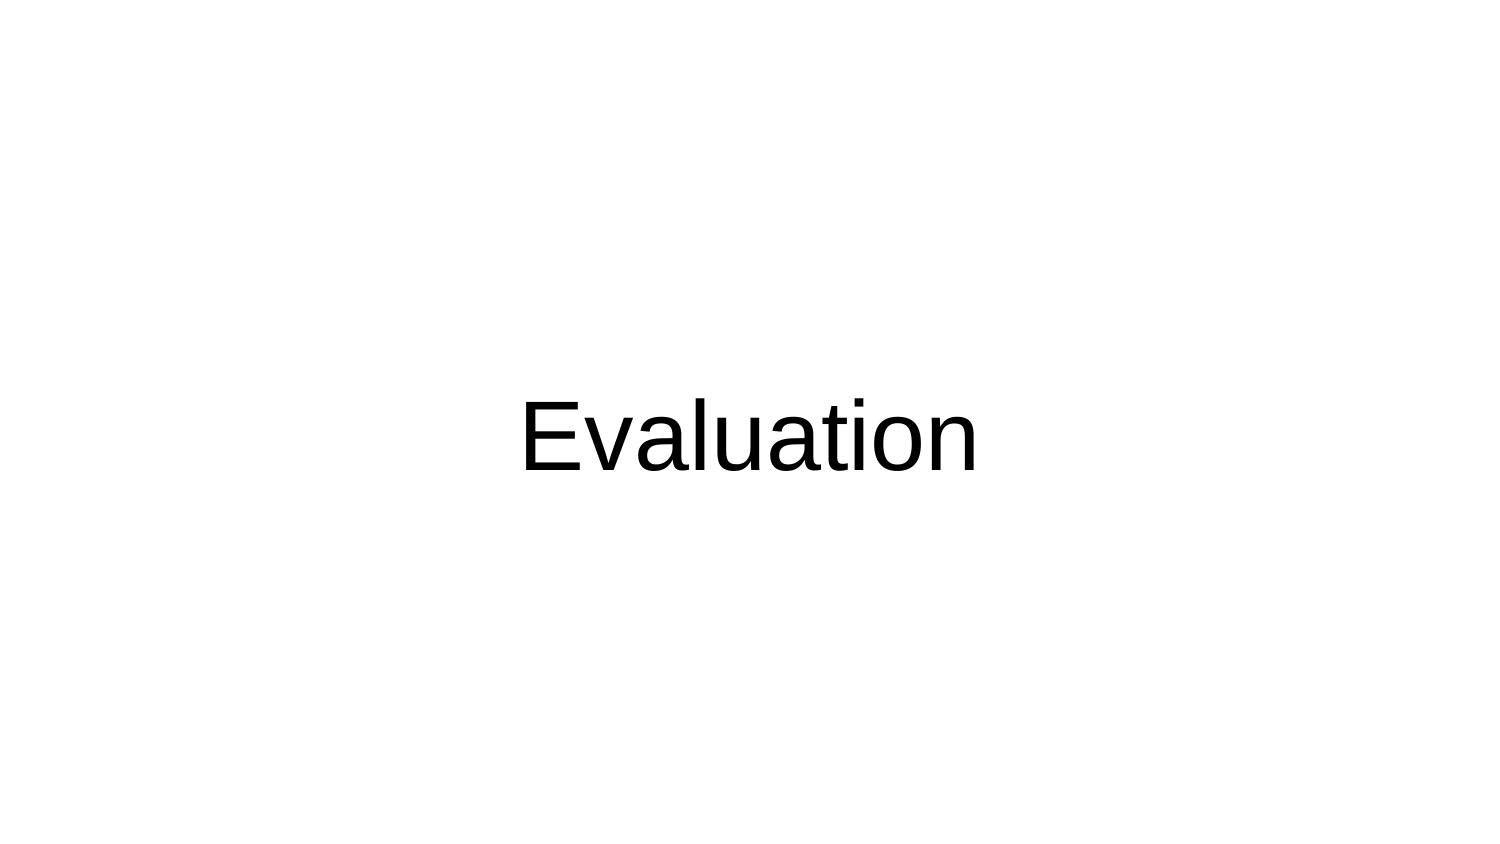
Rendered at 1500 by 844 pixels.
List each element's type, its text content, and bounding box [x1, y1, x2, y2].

title Evaluation [51, 356, 1449, 488]
